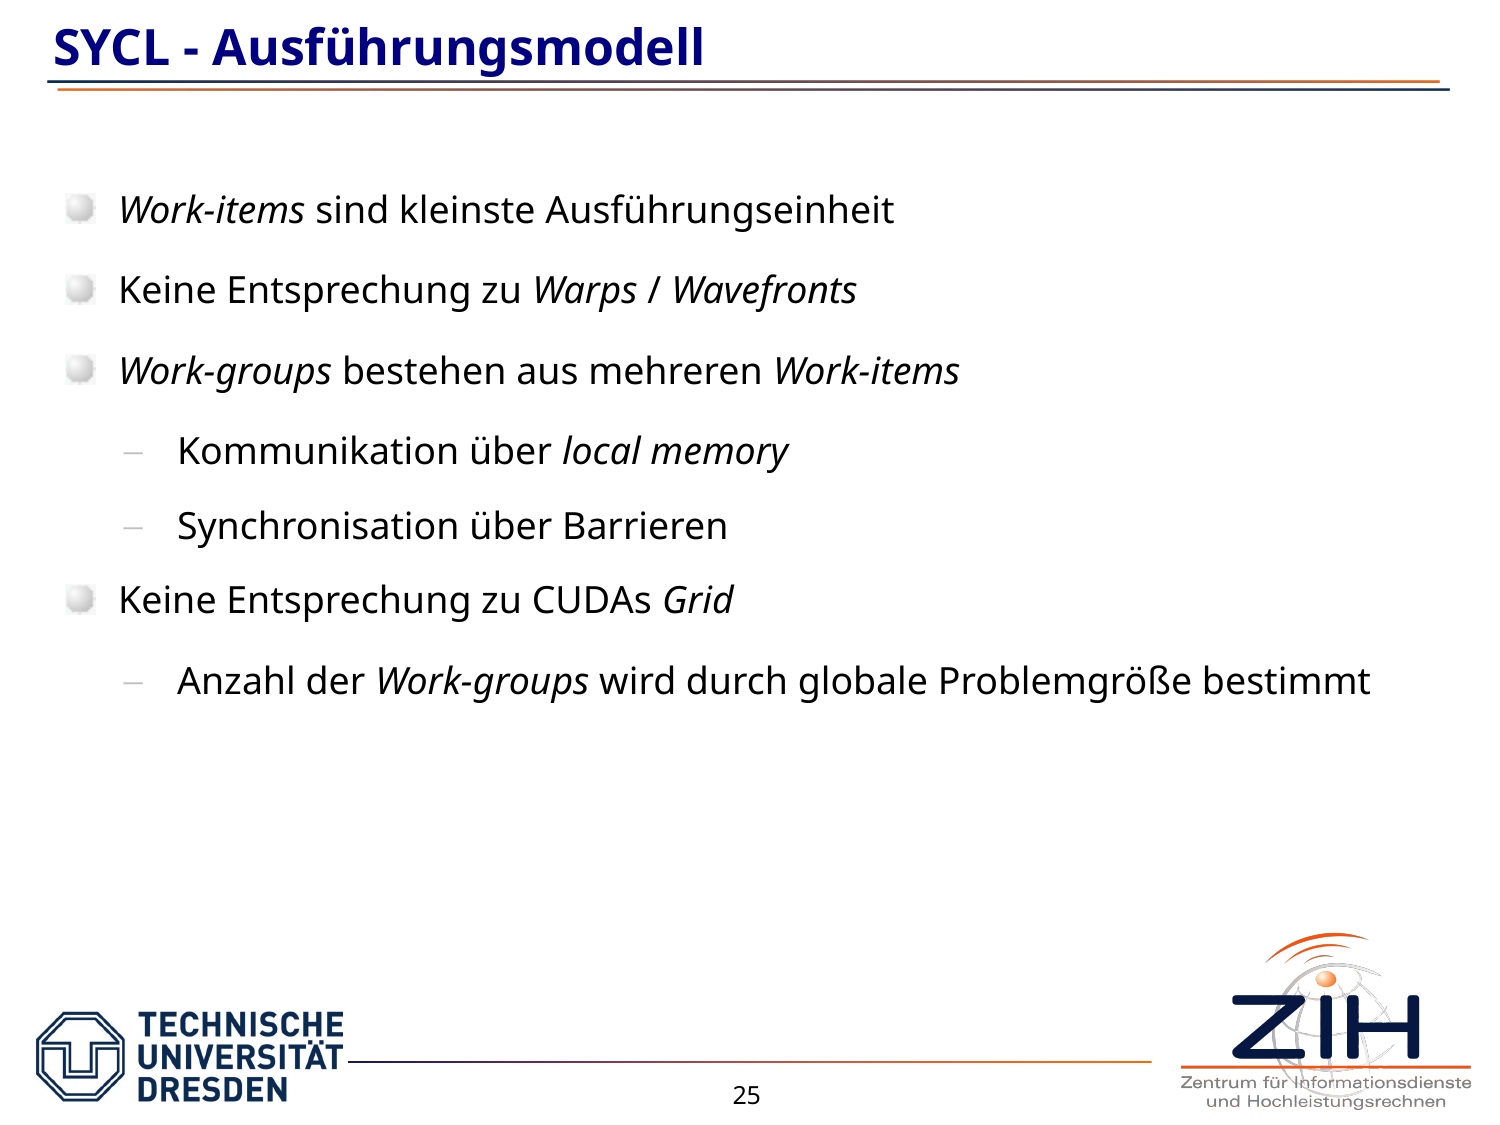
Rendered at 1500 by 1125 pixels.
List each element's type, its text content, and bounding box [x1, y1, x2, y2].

picture [35, 1011, 343, 1102]
title SYCL - Ausführungsmodell [53, 12, 1453, 81]
picture [1181, 933, 1471, 1110]
picture [47, 80, 1450, 91]
list Work-items sind kleinste Ausführungseinheit Keine Entsprechung zu Warps / Wavefronts Work-groups bestehen aus mehreren Work-items Kommunikation über local memory Synchronisation über Barrieren Keine Entsprechung zu CUDAs Grid Anzahl der Work-groups wird durch globale Problemgröße bestimmt [29, 118, 1418, 771]
